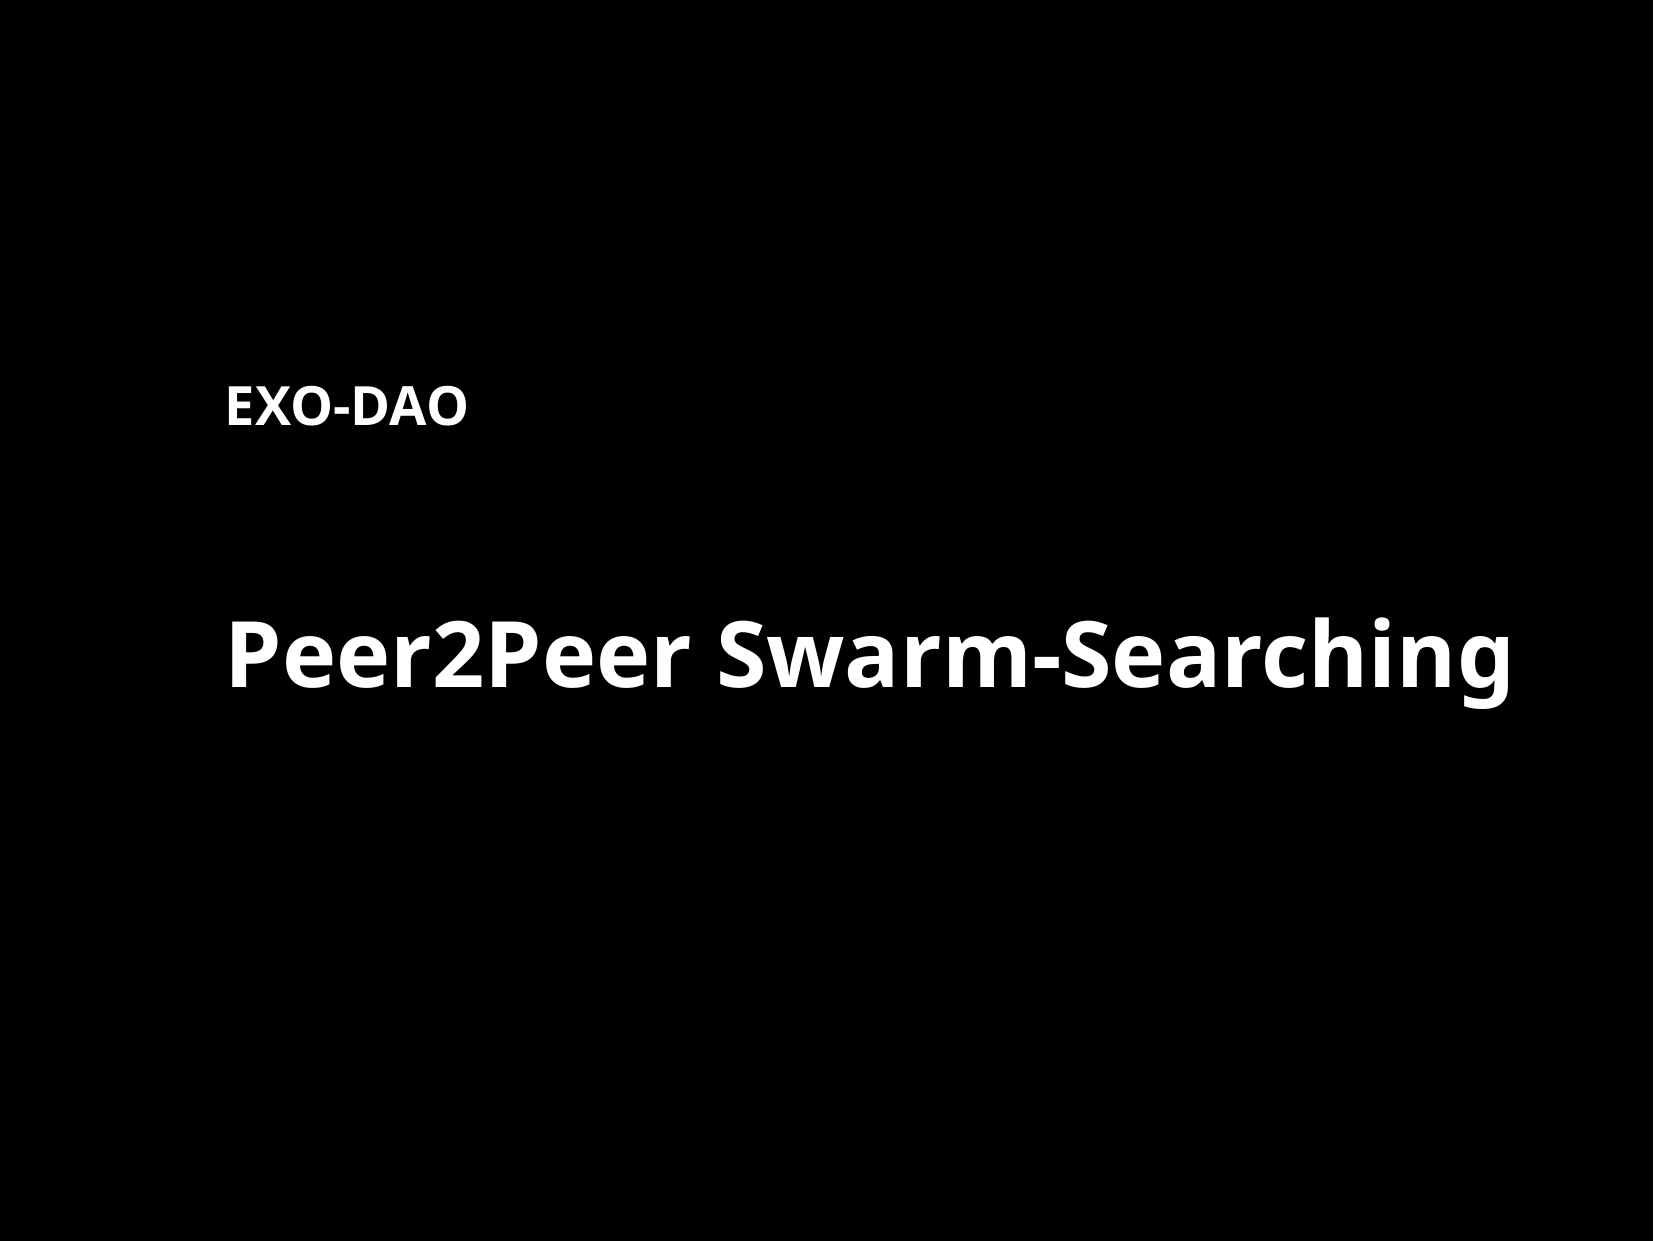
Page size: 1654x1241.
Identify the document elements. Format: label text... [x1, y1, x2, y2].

text_box EXO-DAO Peer2Peer Swarm-Searching [210, 360, 1461, 681]
